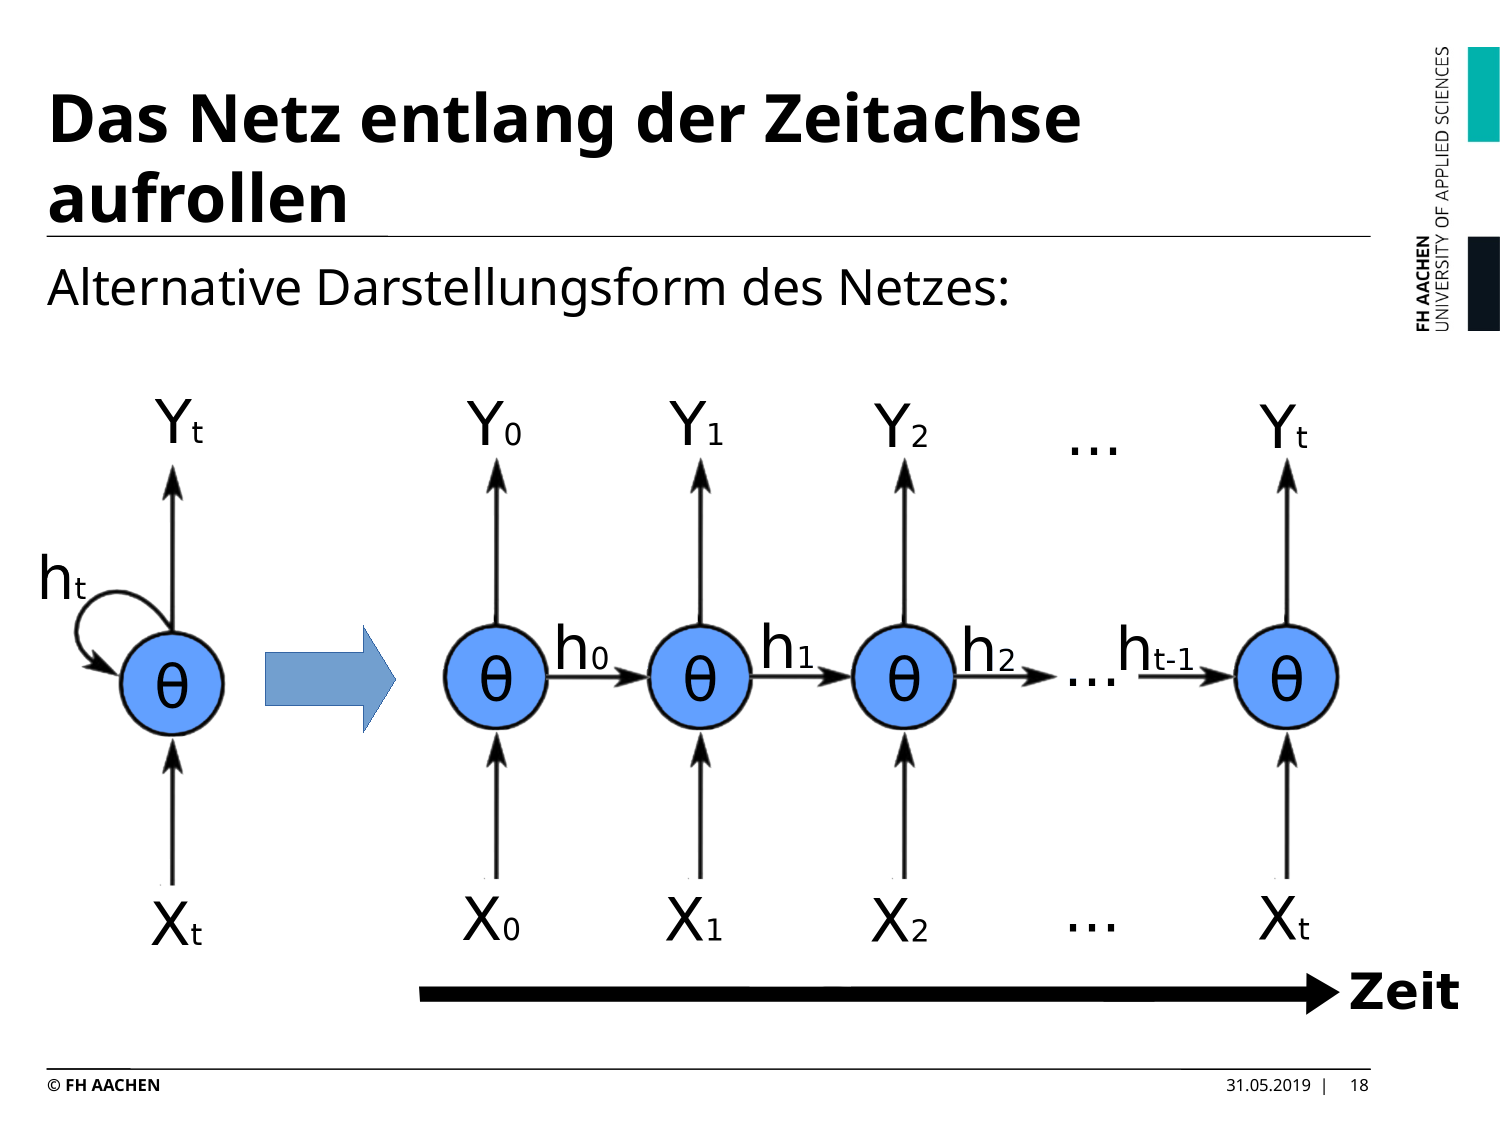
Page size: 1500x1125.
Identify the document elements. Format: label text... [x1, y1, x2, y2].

picture [419, 401, 1459, 1015]
picture [41, 399, 226, 945]
title Das Netz entlang der Zeitachse aufrollen [47, 76, 1371, 237]
text_box [265, 625, 396, 733]
picture [1404, 47, 1500, 331]
list Alternative Darstellungsform des Netzes: [47, 255, 1371, 1047]
